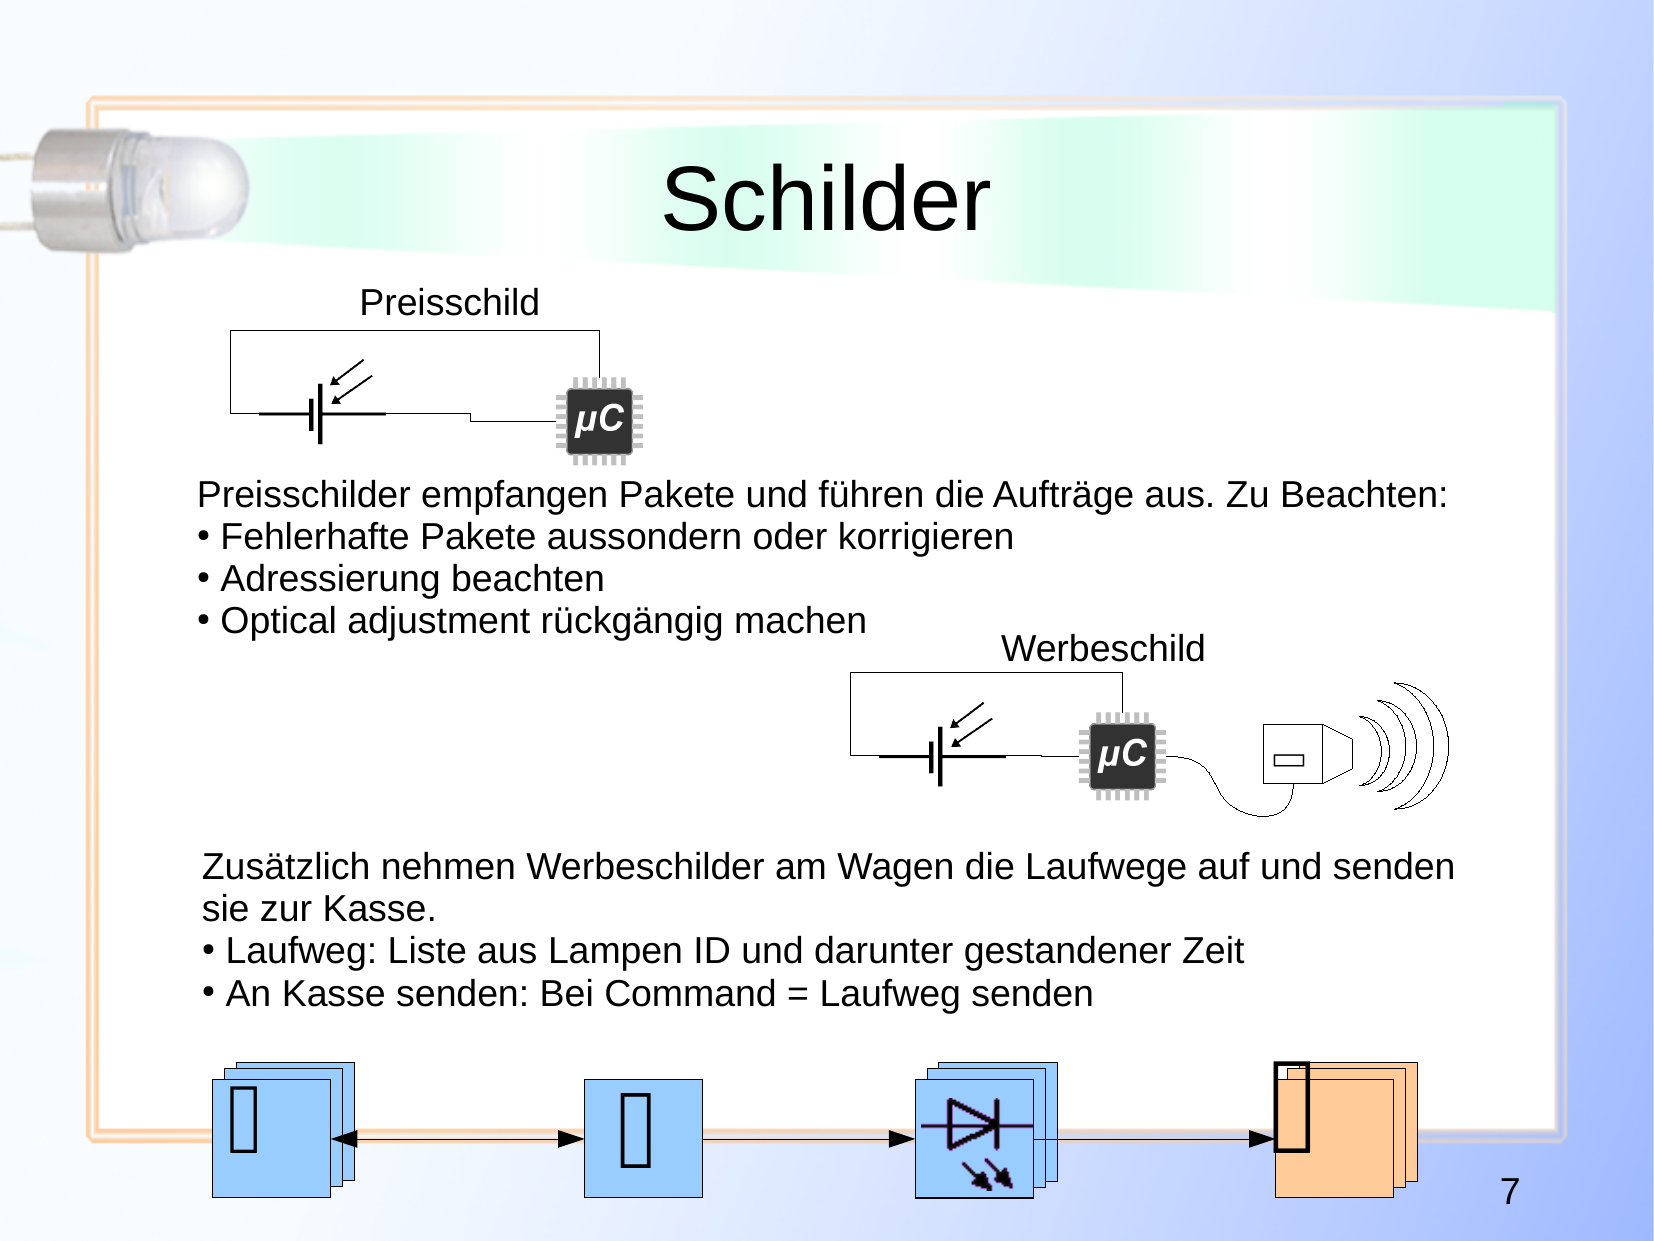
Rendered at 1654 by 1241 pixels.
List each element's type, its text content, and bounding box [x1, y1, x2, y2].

text_box [1394, 682, 1449, 810]
text_box Preisschild [344, 273, 556, 331]
text_box [1359, 716, 1390, 786]
picture [0, 0, 1654, 1241]
text_box [915, 1062, 1058, 1199]
title Schilder [82, 102, 1571, 296]
text_box [584, 1079, 703, 1198]
text_box Preisschilder empfangen Pakete und führen die Aufträge aus. Zu Beachten: Fehlerhafte Pakete aussondern oder korrigieren Adressierung beachten Optical adjustment rückgängig machen [182, 466, 1465, 650]
text_box  [1254, 1051, 1418, 1204]
text_box [331, 1140, 355, 1187]
text_box [224, 1062, 355, 1138]
text_box [1377, 700, 1417, 792]
text_box : [212, 1076, 331, 1203]
text_box [1322, 724, 1353, 784]
text_box Zusätzlich nehmen Werbeschilder am Wagen die Laufwege auf und senden sie zur Kasse. Laufweg: Liste aus Lampen ID und darunter gestandener Zeit An Kasse senden: Bei Command = Laufweg senden [187, 838, 1470, 1022]
text_box Werbeschild [986, 650, 1312, 677]
text_box  [1263, 724, 1322, 784]
text_box [1034, 1140, 1058, 1188]
text_box  [602, 1083, 721, 1211]
text_box <Nummer> [1485, 1163, 1654, 1235]
